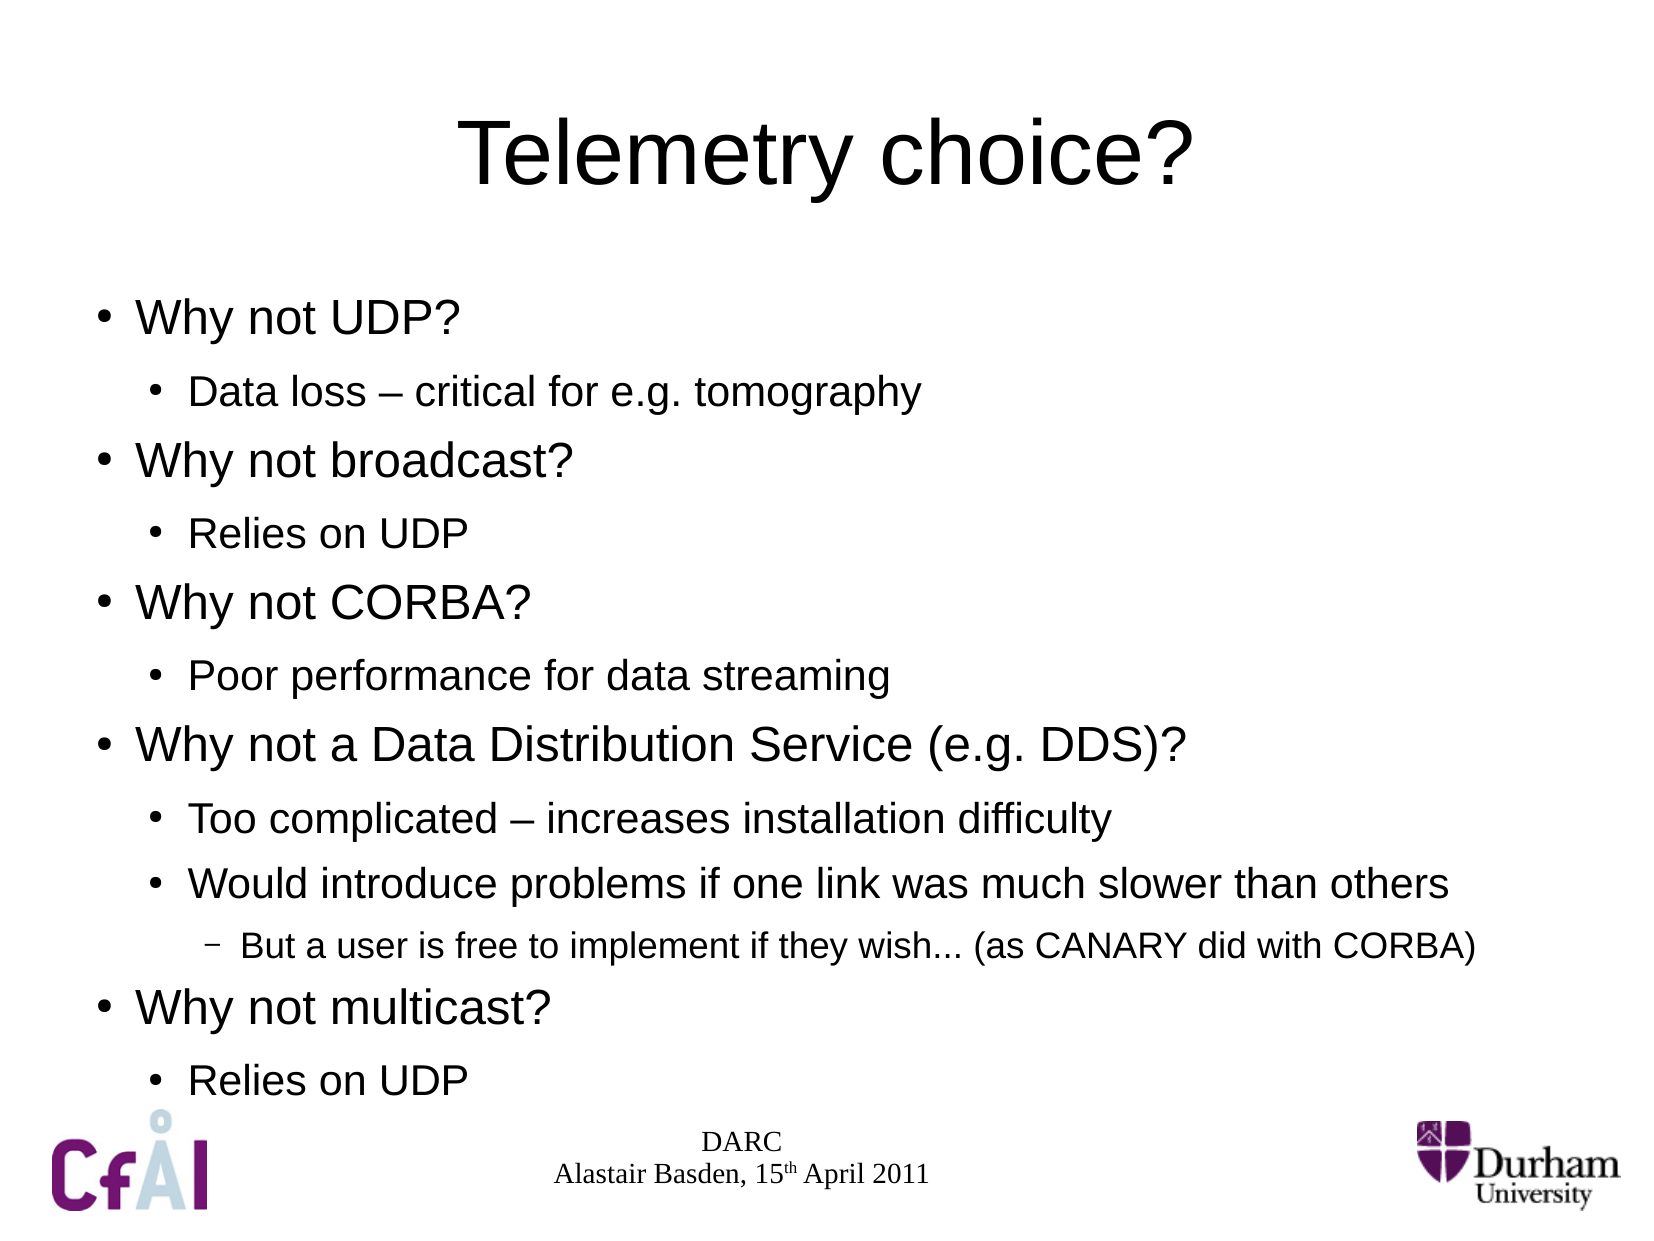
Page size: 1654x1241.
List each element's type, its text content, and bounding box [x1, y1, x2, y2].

picture [52, 1109, 207, 1211]
title Telemetry choice? [82, 56, 1571, 250]
list Why not UDP? Data loss – critical for e.g. tomography Why not broadcast? Relies on UDP Why not CORBA? Poor performance for data streaming Why not a Data Distribution Service (e.g. DDS)? Too complicated – increases installation difficulty Would introduce problems if one link was much slower than others But a user is free to implement if they wish... (as CANARY did with CORBA) Why not multicast? Relies on UDP [82, 290, 1571, 1109]
picture [1417, 1121, 1621, 1211]
